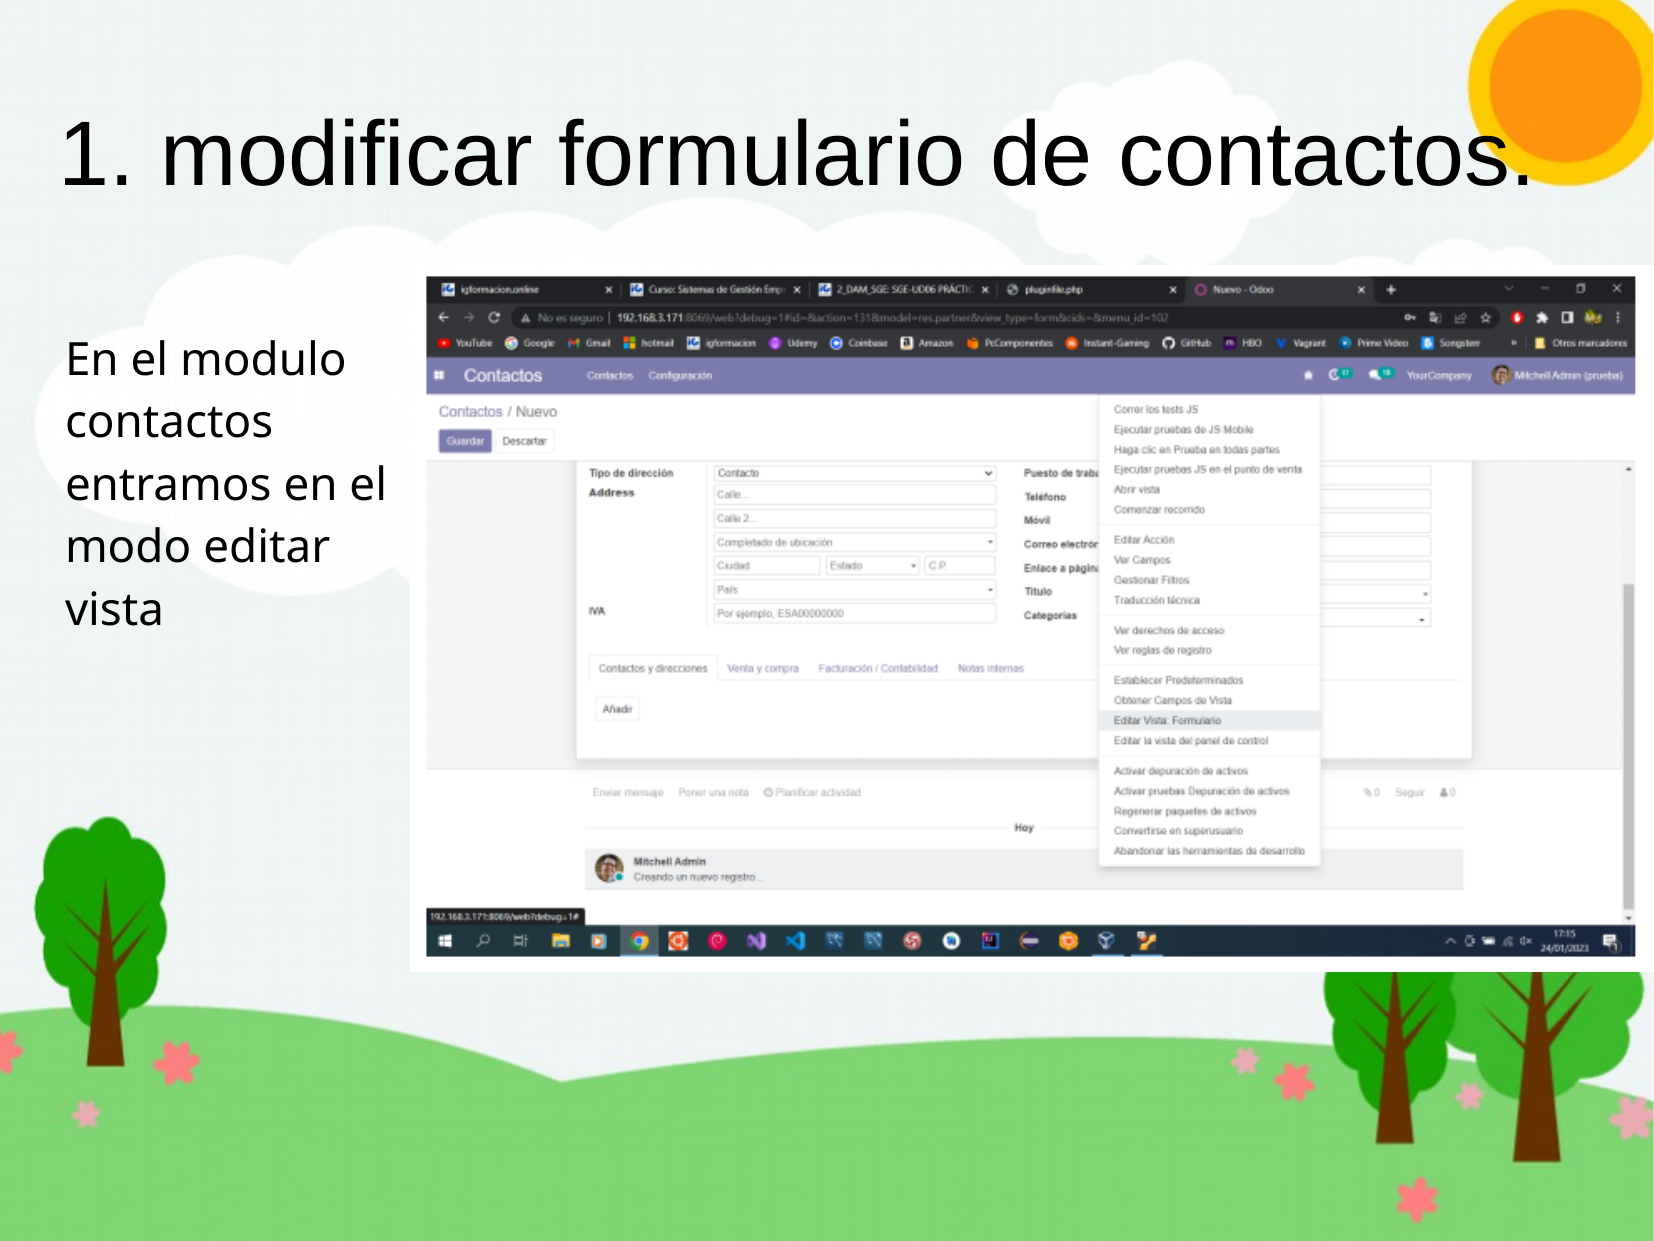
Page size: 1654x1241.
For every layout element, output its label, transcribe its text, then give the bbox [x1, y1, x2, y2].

picture [0, 0, 1654, 1241]
title 1. modificar formulario de contactos. [59, 0, 1565, 295]
subtitle En el modulo contactos entramos en el modo editar vista [29, 295, 410, 796]
